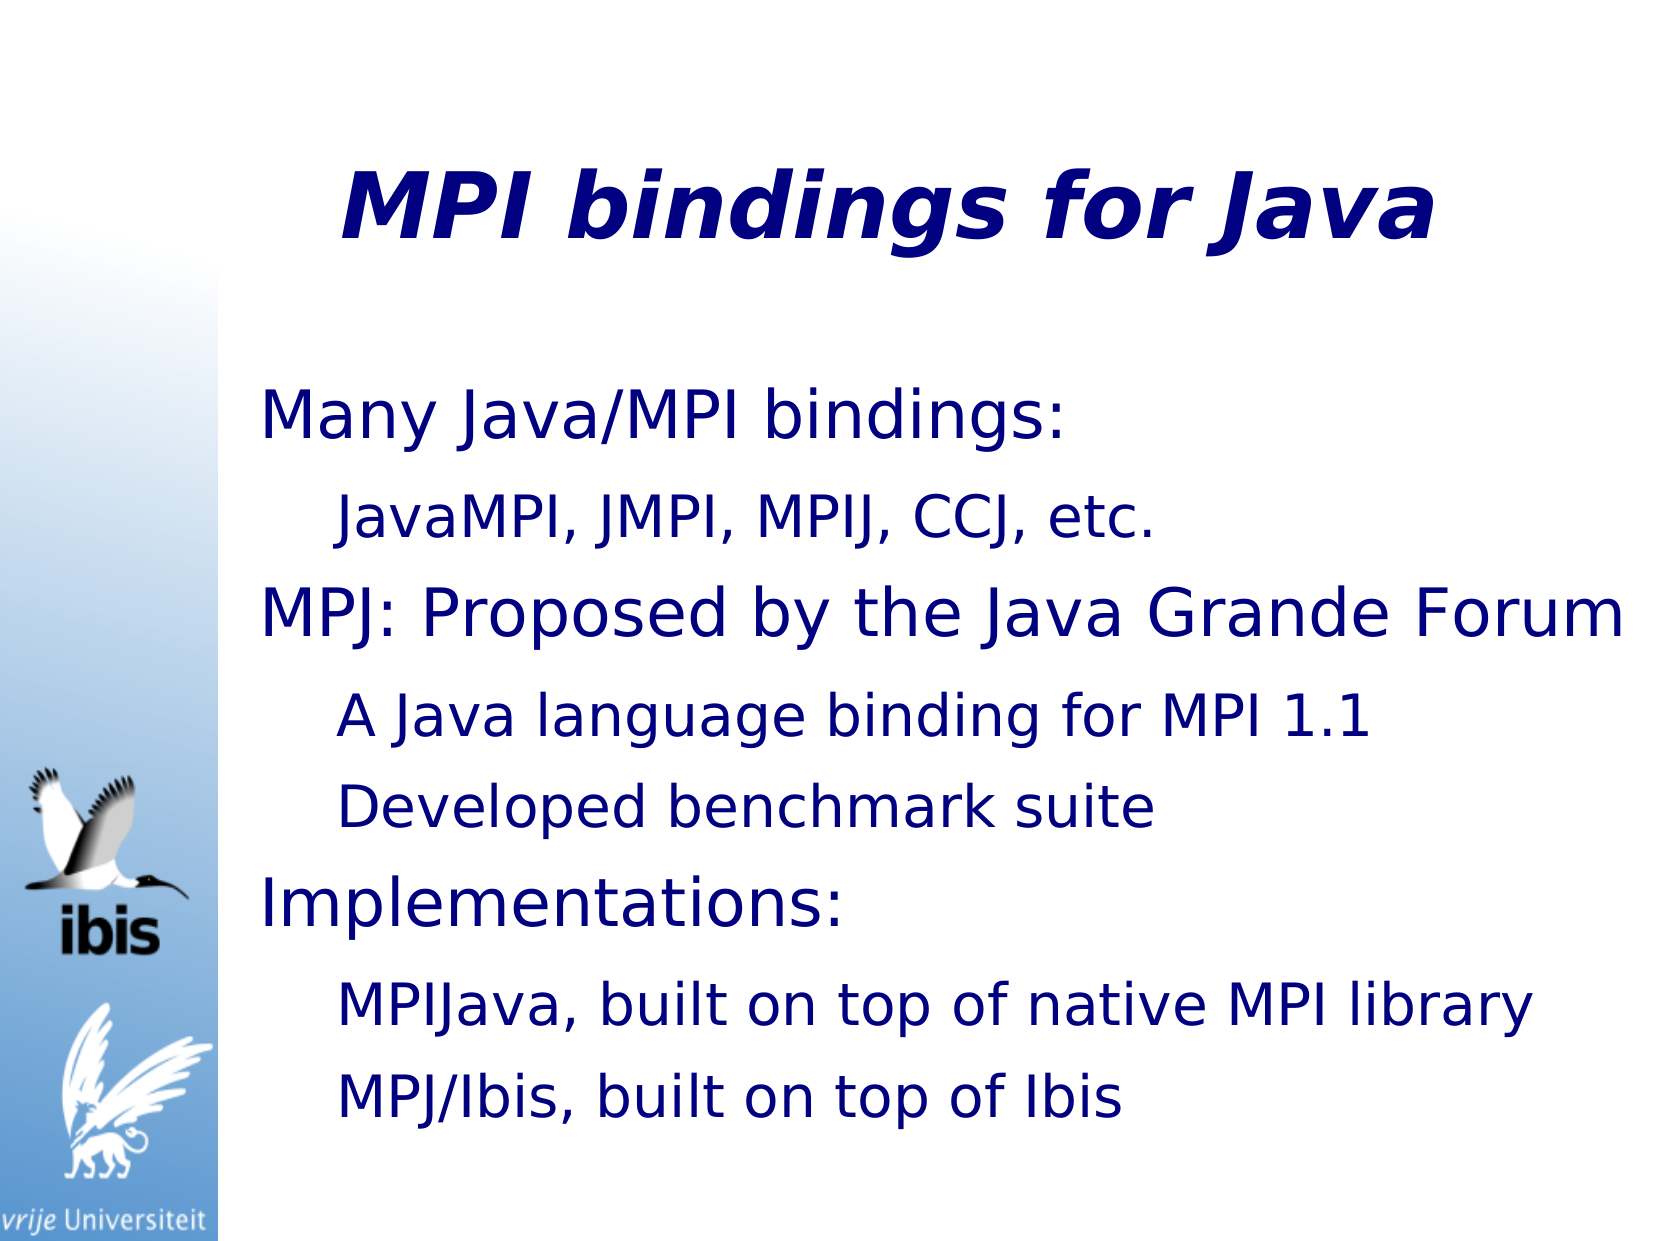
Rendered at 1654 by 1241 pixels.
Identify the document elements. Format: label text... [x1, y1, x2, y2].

picture [0, 0, 218, 1241]
list Many Java/MPI bindings: JavaMPI, JMPI, MPIJ, CCJ, etc. MPJ: Proposed by the Java Grande Forum A Java language binding for MPI 1.1 Developed benchmark suite Implementations: MPIJava, built on top of native MPI library MPJ/Ibis, built on top of Ibis [241, 376, 1654, 1209]
title MPI bindings for Java [248, 102, 1534, 310]
